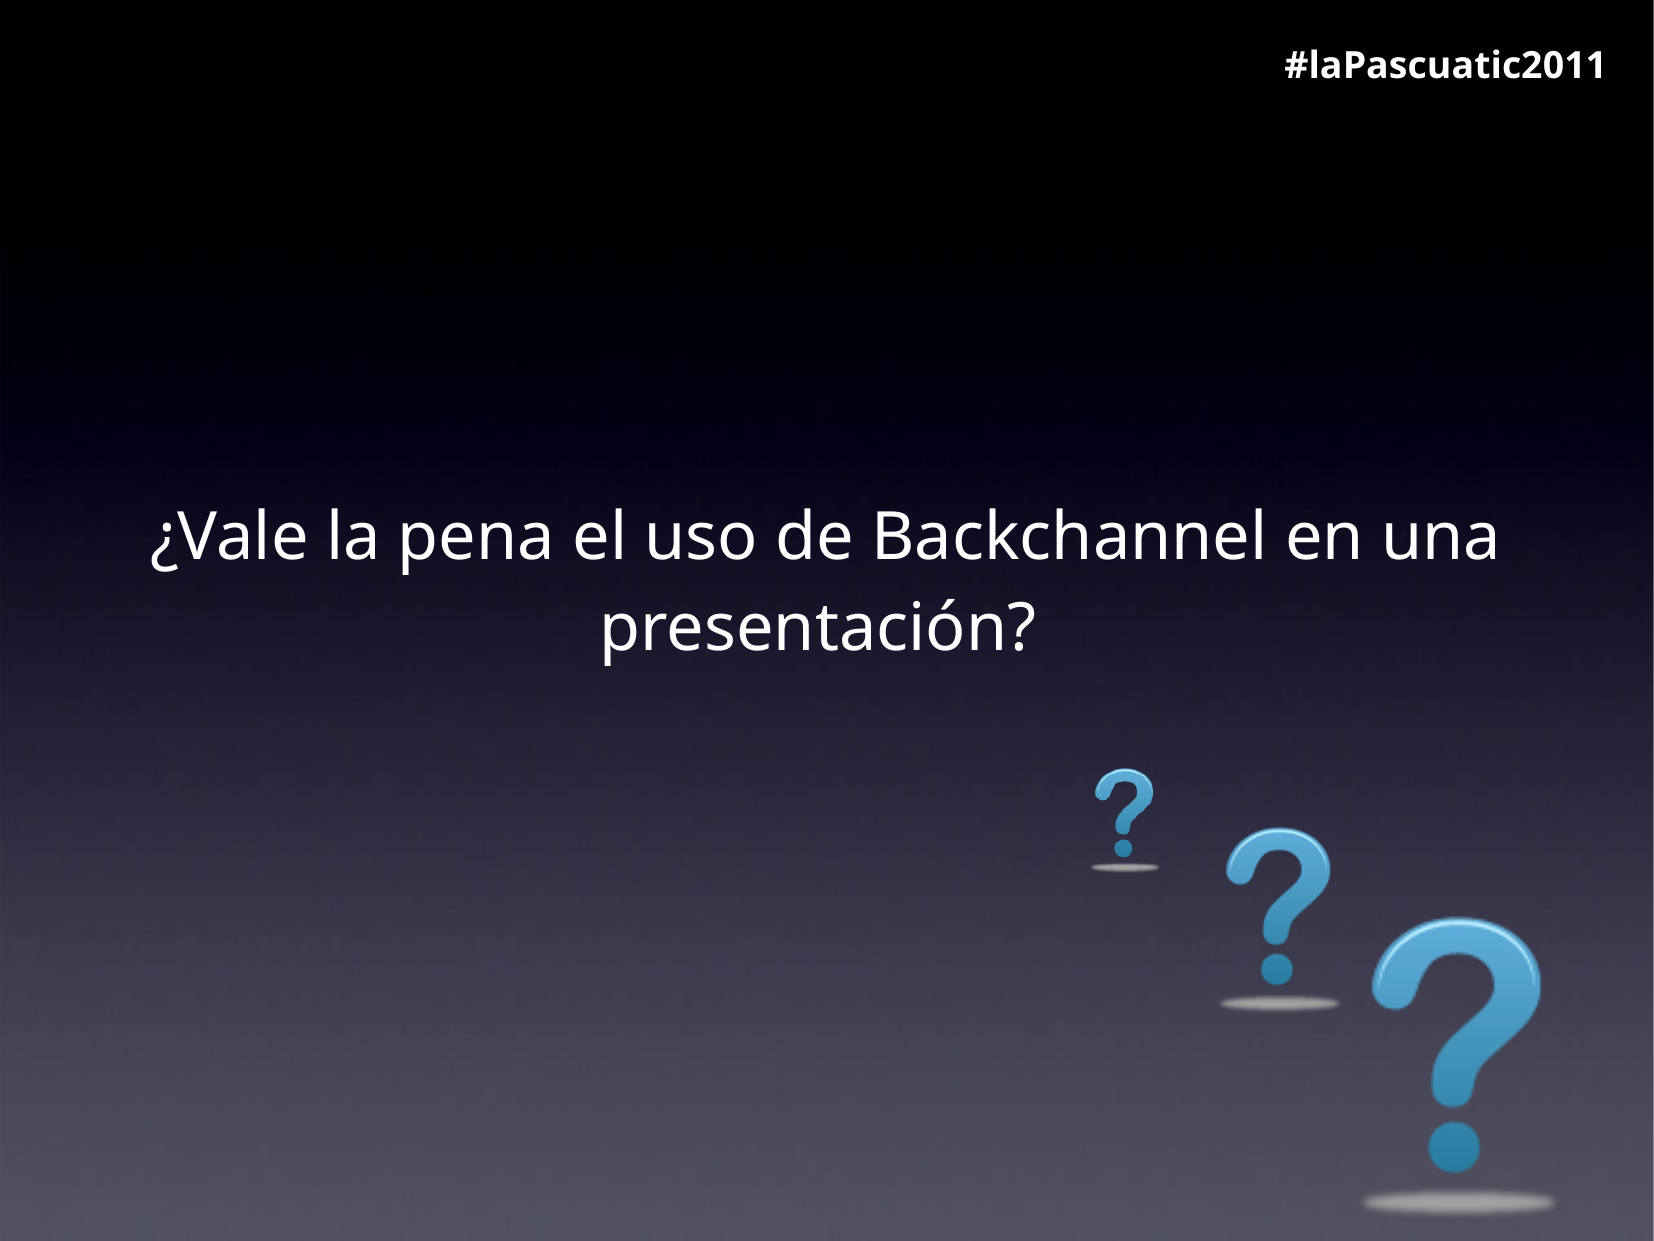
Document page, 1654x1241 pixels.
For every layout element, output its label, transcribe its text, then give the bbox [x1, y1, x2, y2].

text_box #laPascuatic2011 [1269, 31, 1625, 89]
picture [0, 0, 1654, 1241]
subtitle ¿Vale la pena el uso de Backchannel en una presentación? [82, 49, 1571, 1109]
